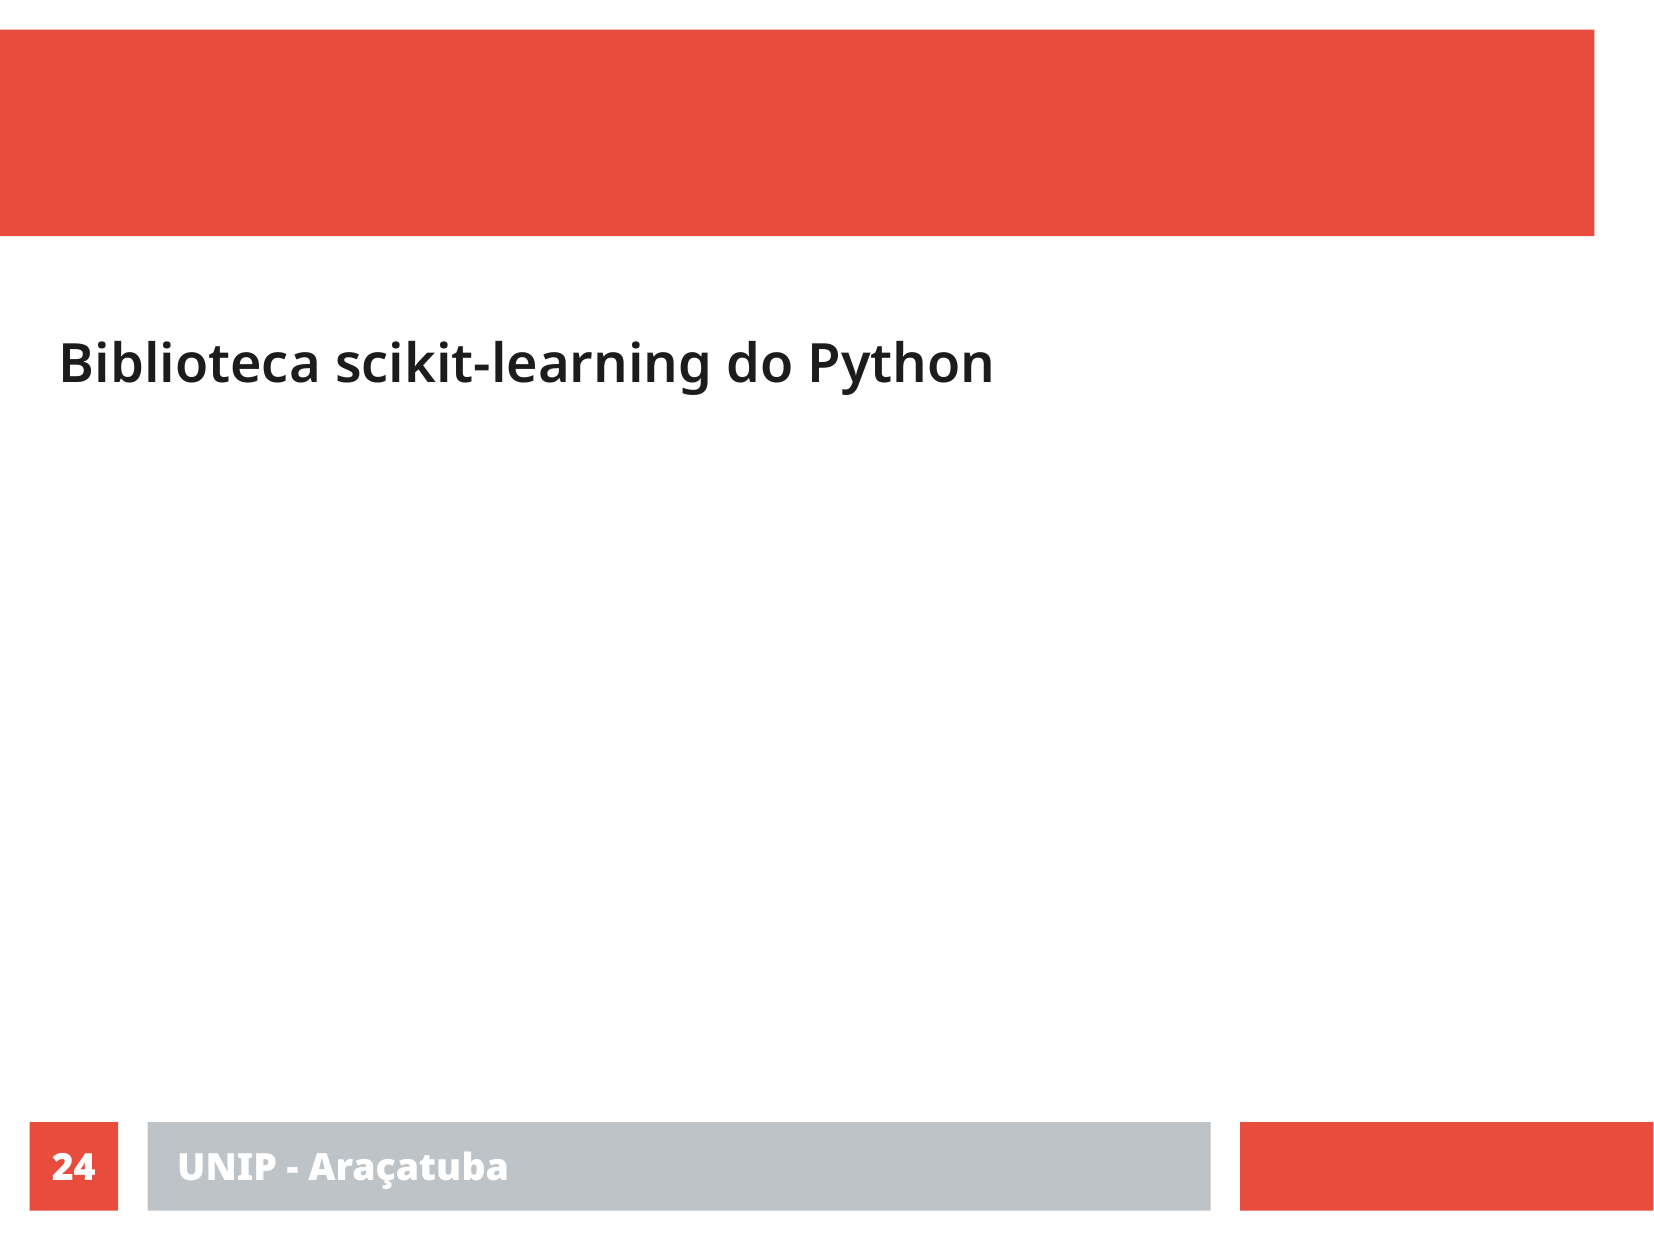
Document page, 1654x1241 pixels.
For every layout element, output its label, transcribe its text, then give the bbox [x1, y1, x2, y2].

list Biblioteca scikit-learning do Python [59, 324, 1565, 1093]
